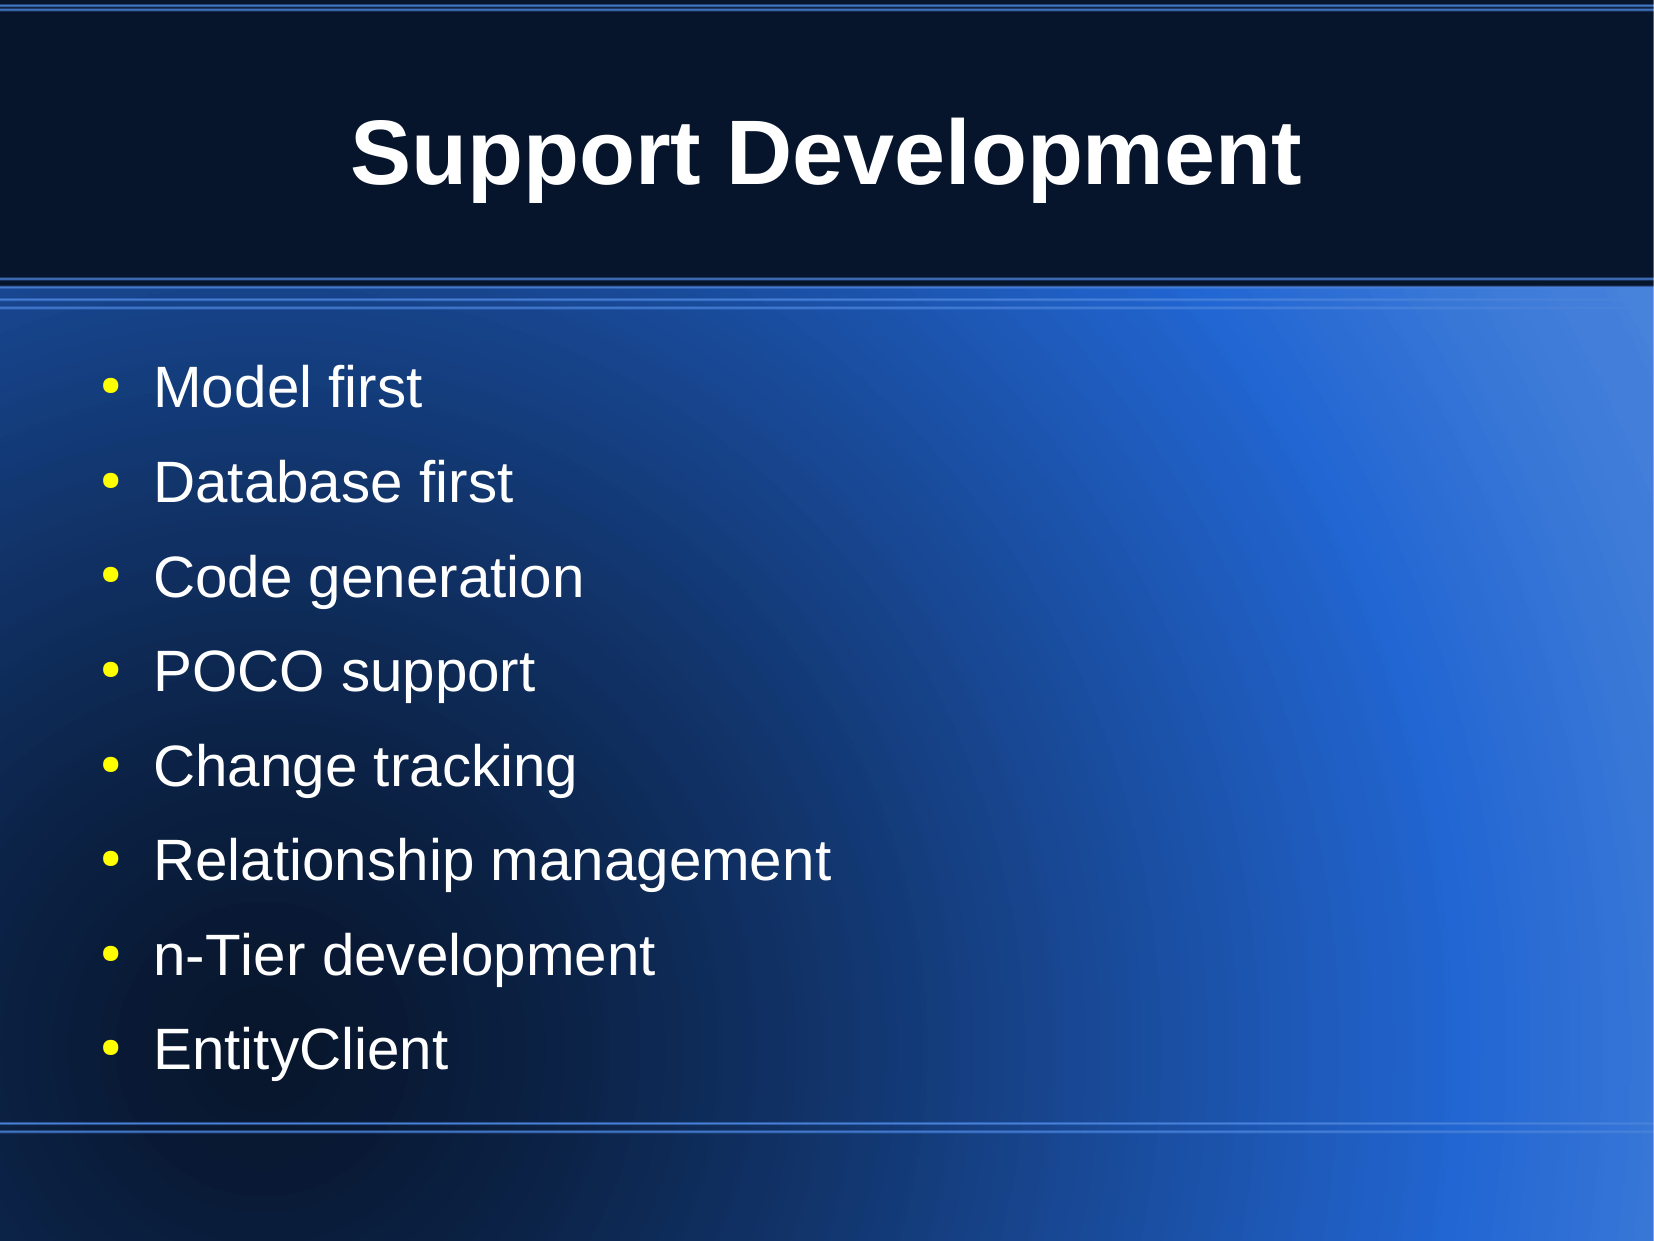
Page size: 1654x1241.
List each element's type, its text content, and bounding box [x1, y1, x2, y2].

picture [0, 0, 1654, 1241]
list Model first Database first Code generation POCO support Change tracking Relationship management n-Tier development EntityClient [82, 355, 1571, 1081]
title Support Development [82, 49, 1571, 257]
